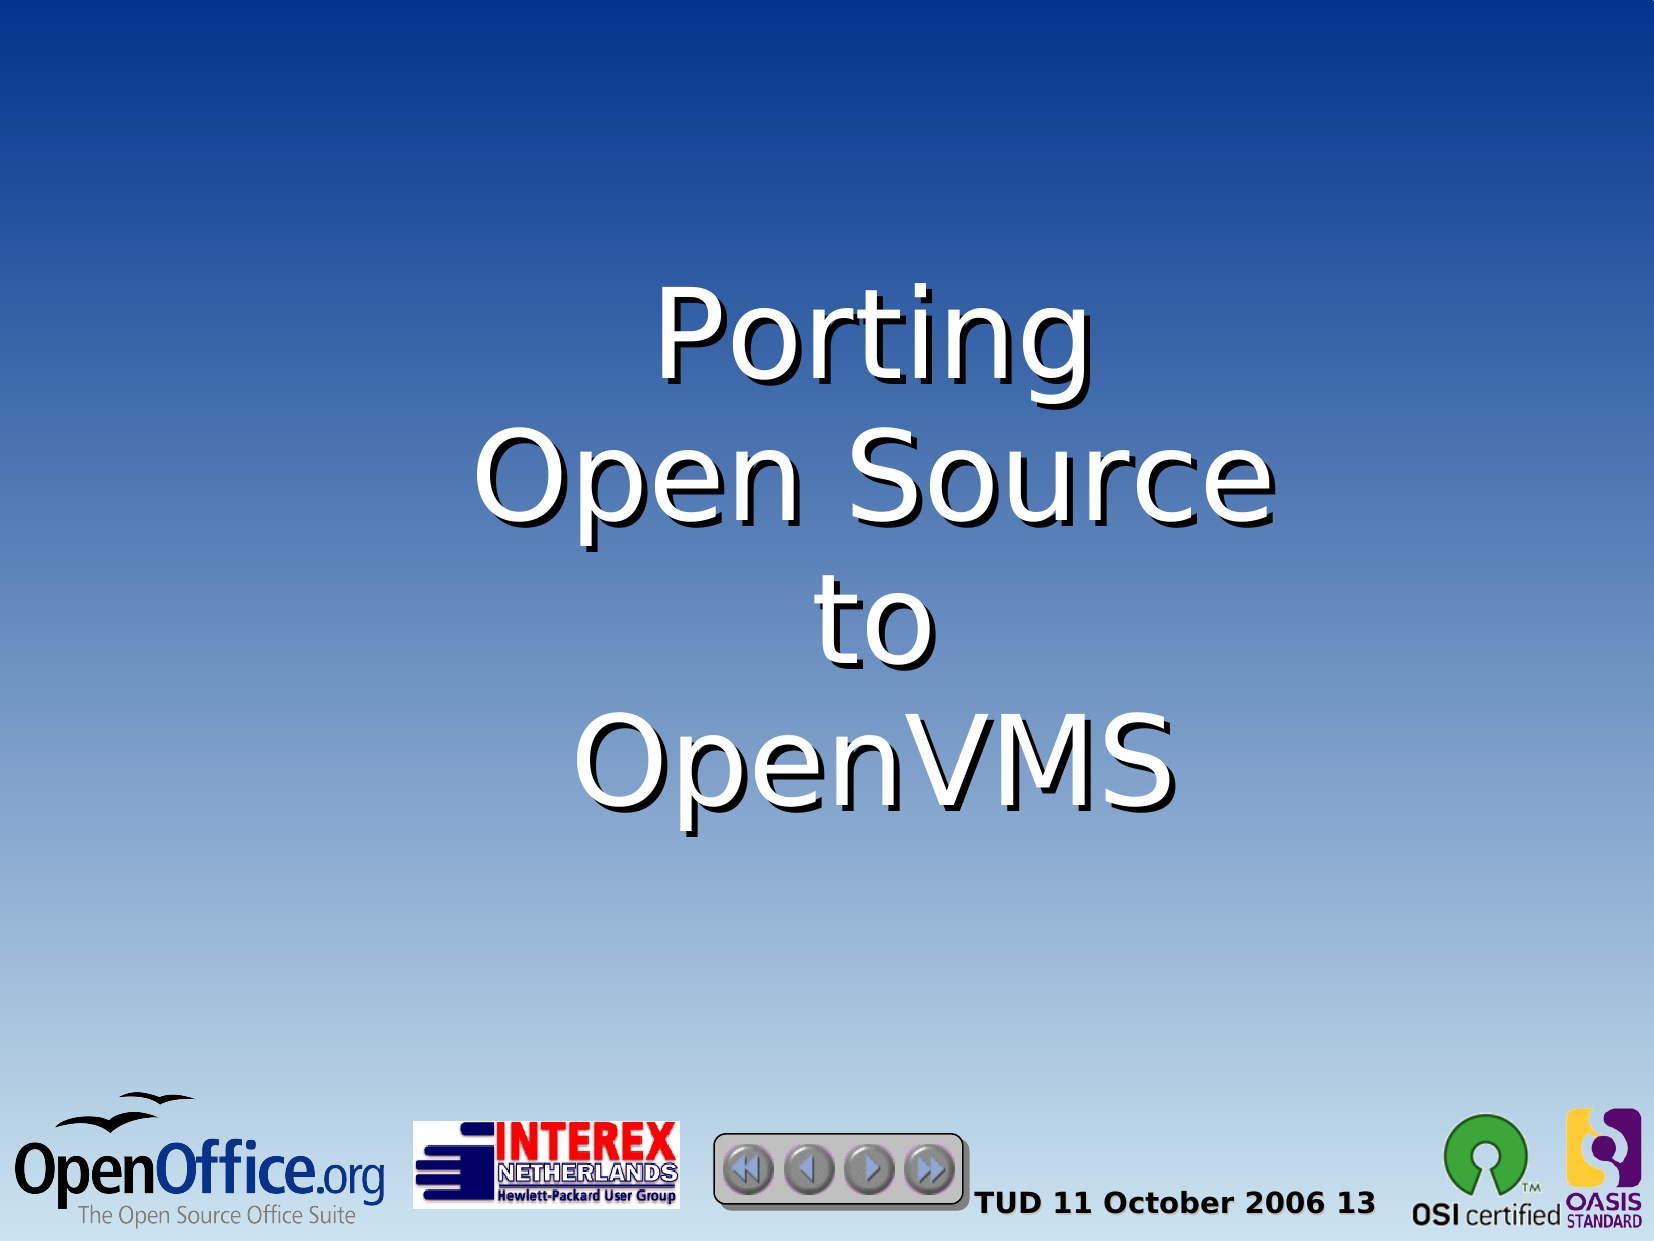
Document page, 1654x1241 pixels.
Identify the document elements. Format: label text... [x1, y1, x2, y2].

picture [784, 1144, 835, 1195]
text_box [714, 1133, 963, 1204]
text_box TUD 11 October 2006 32 [980, 1181, 1506, 1241]
subtitle Porting Open Source to OpenVMS [82, 29, 1571, 1069]
picture [15, 1092, 384, 1229]
picture [413, 1121, 680, 1209]
picture [904, 1144, 955, 1195]
picture [723, 1144, 774, 1195]
picture [1405, 1102, 1654, 1238]
picture [844, 1144, 895, 1195]
